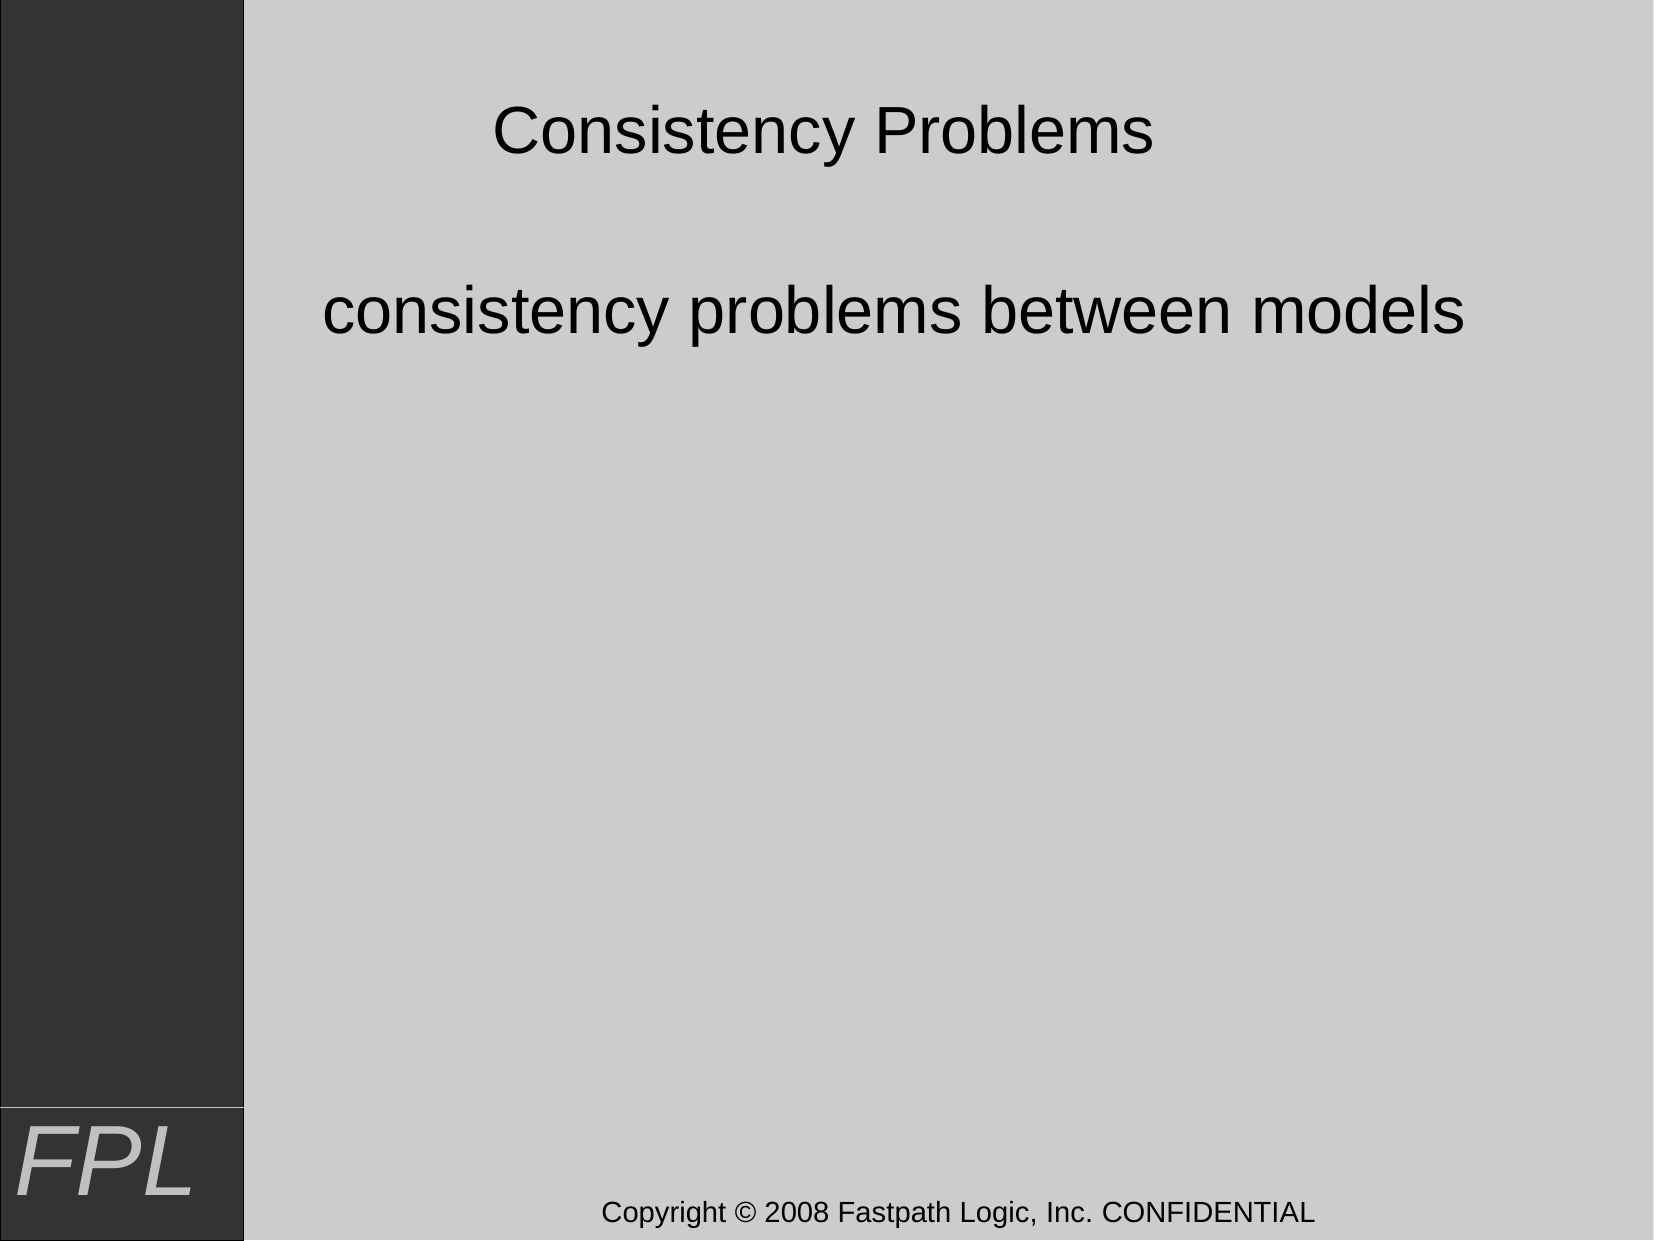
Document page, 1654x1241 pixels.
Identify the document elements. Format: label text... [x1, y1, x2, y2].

list consistency problems between models [322, 272, 1635, 1179]
title Consistency Problems [118, 41, 1531, 219]
